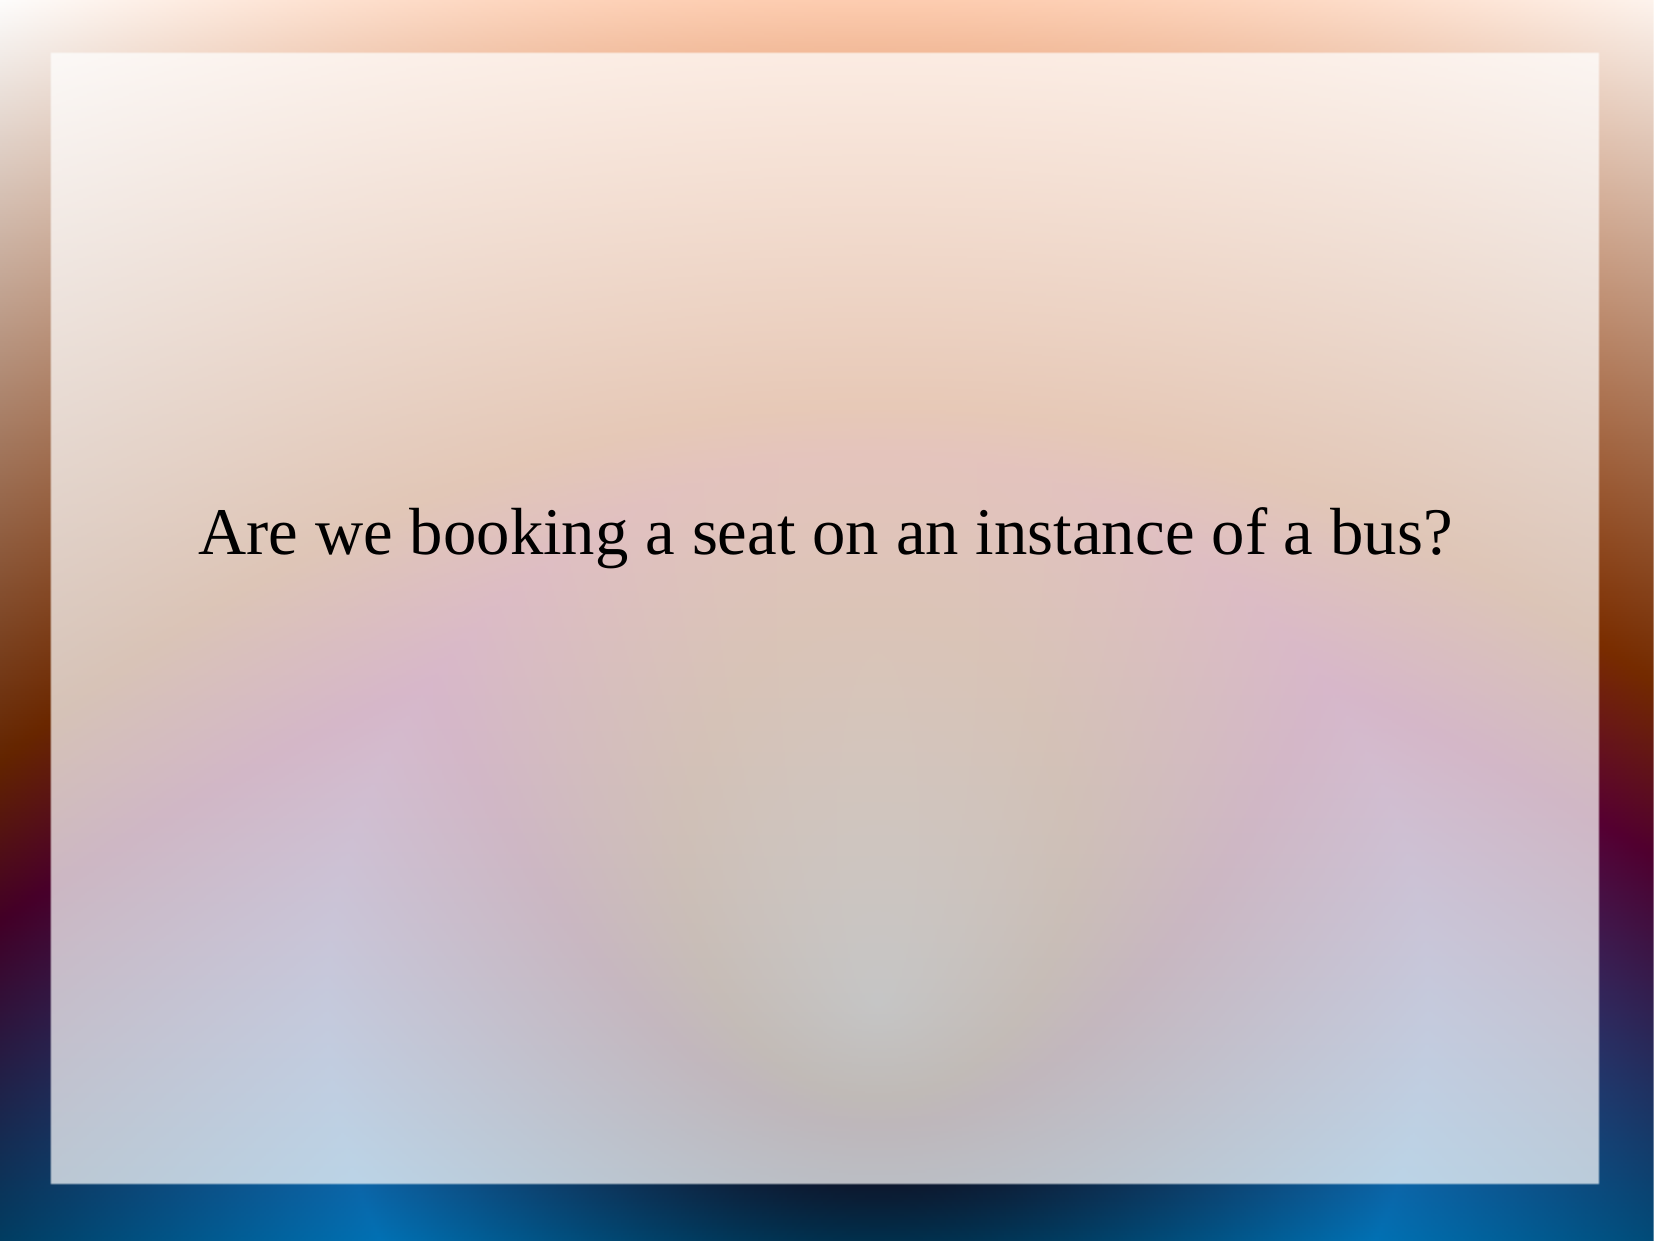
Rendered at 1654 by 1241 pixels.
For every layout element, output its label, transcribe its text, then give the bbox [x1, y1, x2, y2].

picture [0, 0, 1654, 1241]
subtitle Are we booking a seat on an instance of a bus? [82, 55, 1571, 1010]
